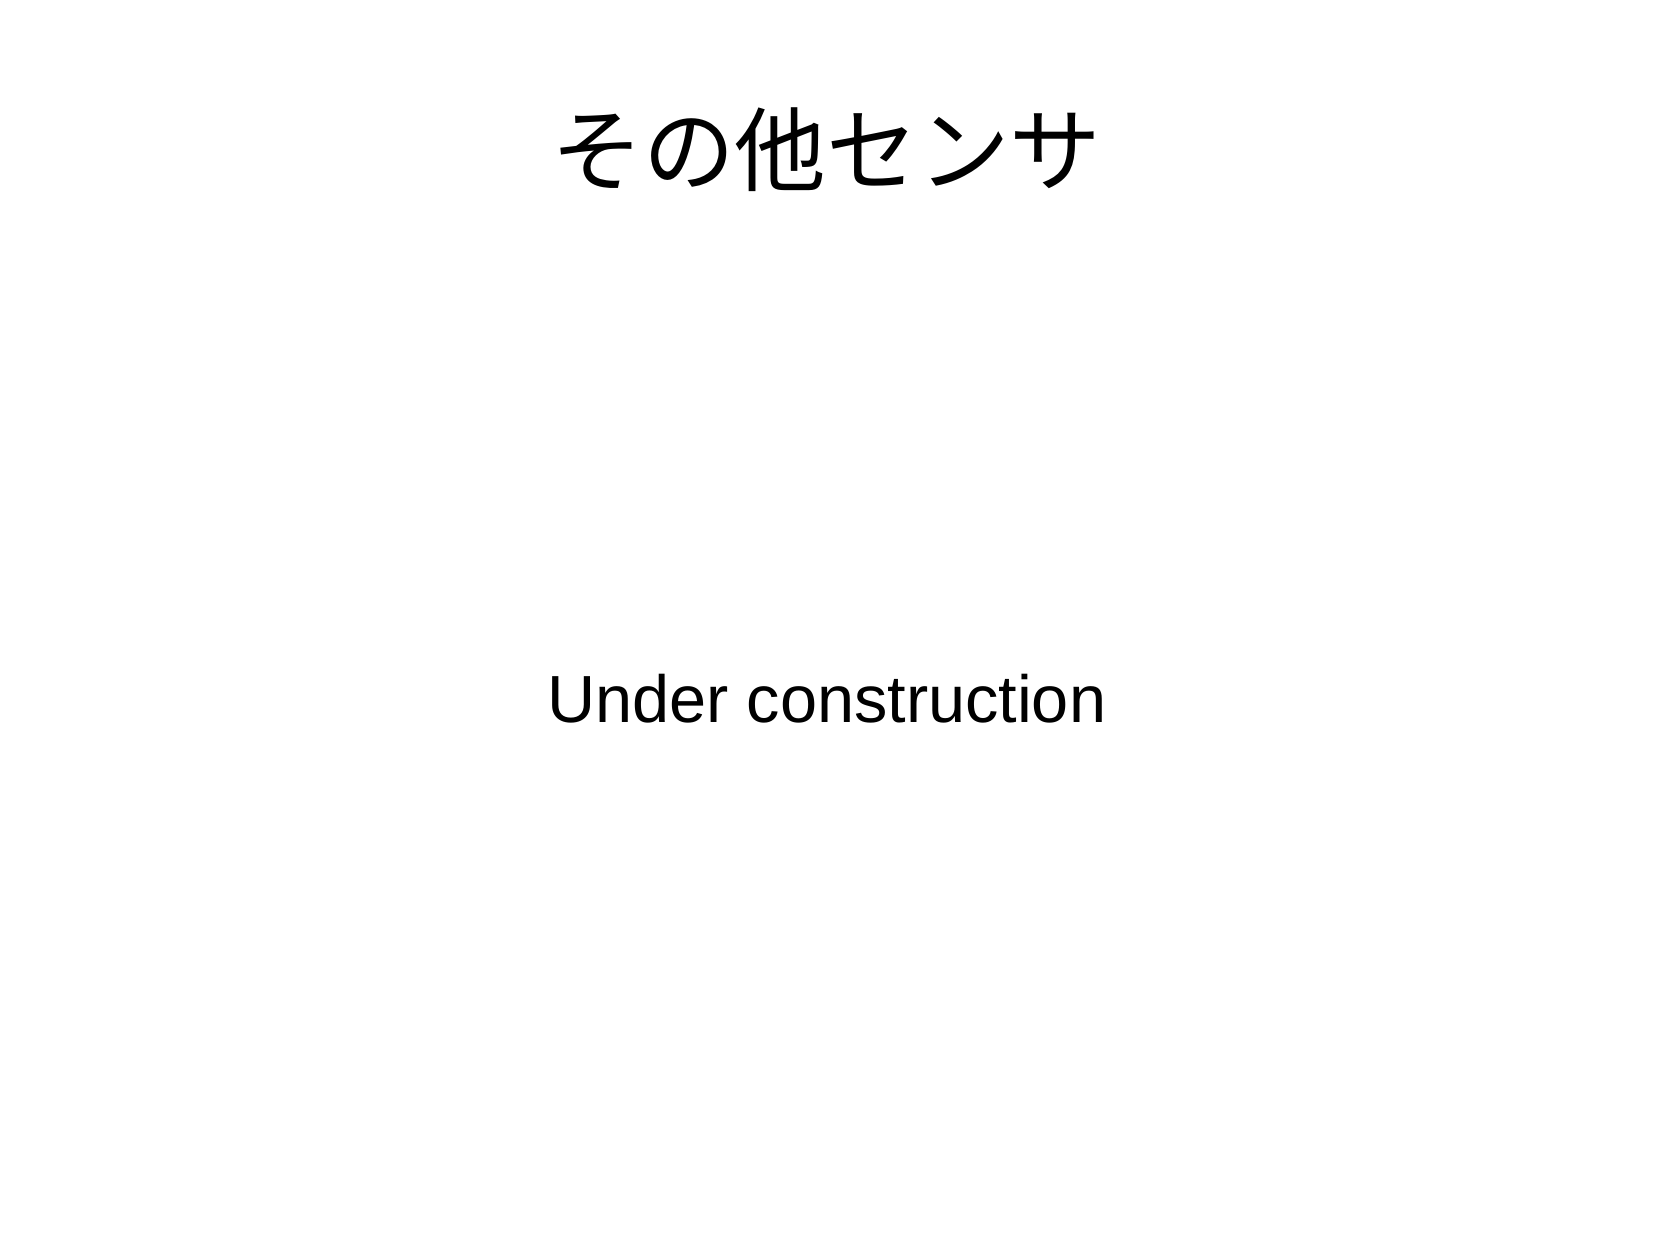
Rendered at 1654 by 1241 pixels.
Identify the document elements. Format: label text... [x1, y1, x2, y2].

title その他センサ [82, 56, 1571, 250]
subtitle Under construction [82, 297, 1571, 1102]
